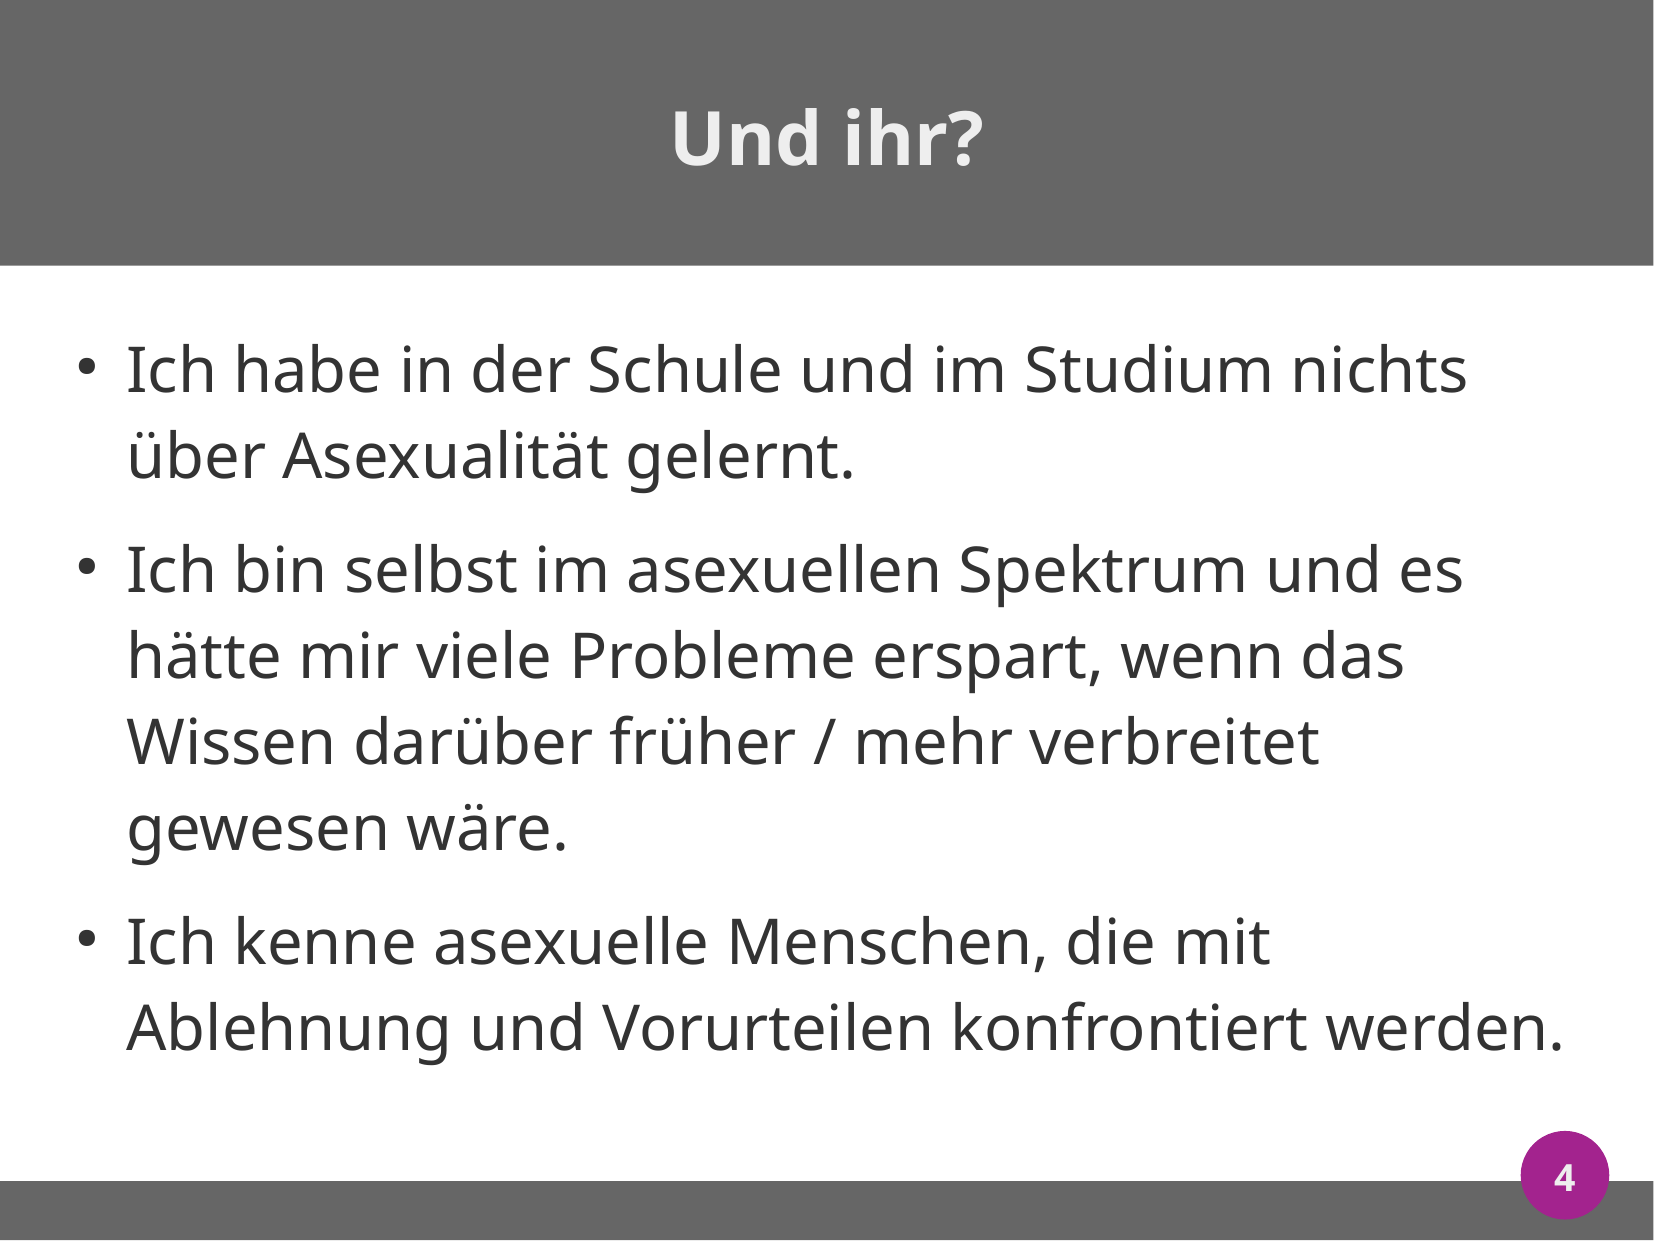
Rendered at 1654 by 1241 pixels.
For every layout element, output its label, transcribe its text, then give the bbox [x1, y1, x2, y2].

title Und ihr? [59, 11, 1595, 260]
list Ich habe in der Schule und im Studium nichts über Asexualität gelernt. Ich bin selbst im asexuellen Spektrum und es hätte mir viele Probleme erspart, wenn das Wissen darüber früher / mehr verbreitet gewesen wäre. Ich kenne asexuelle Menschen, die mit Ablehnung und Vorurteilen konfrontiert werden. [59, 324, 1595, 1152]
